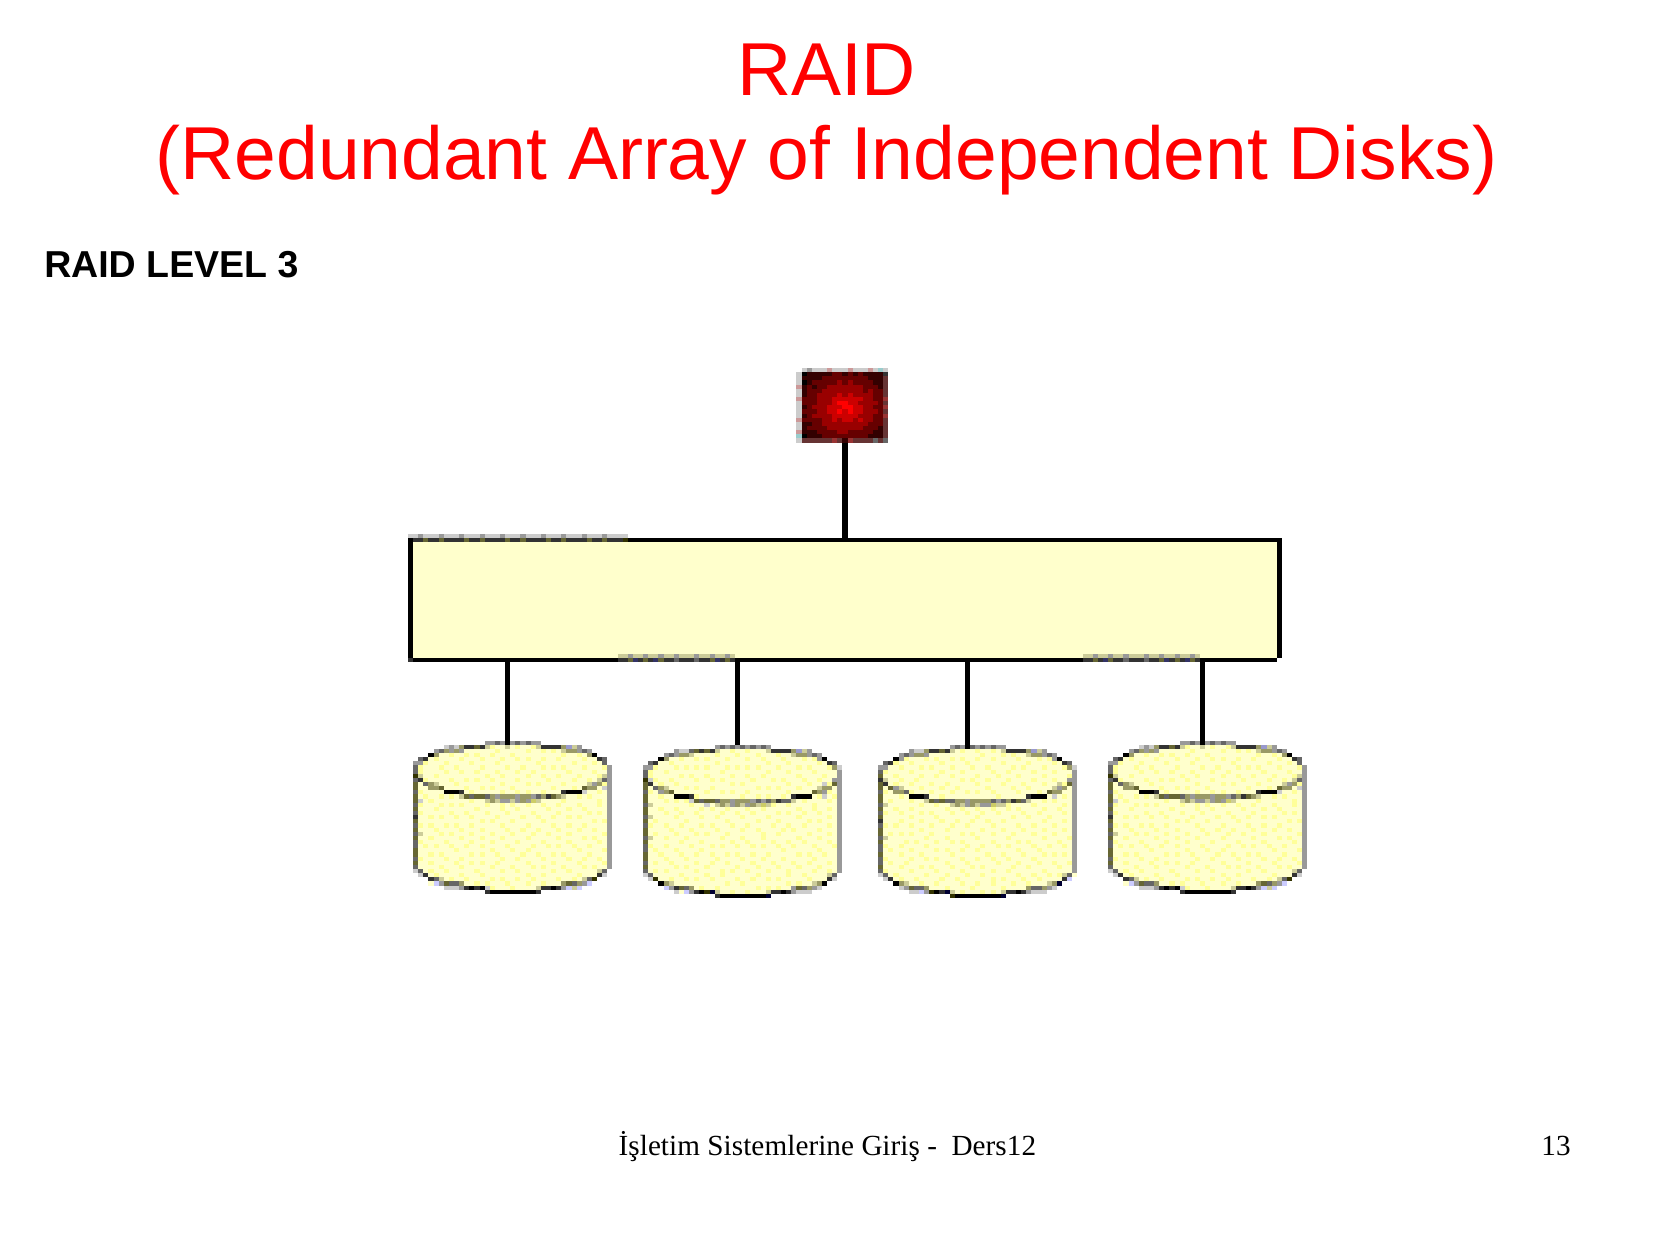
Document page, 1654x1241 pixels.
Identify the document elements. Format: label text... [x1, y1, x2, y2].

text_box RAID LEVEL 3 [29, 236, 325, 295]
picture [337, 265, 1359, 1093]
title RAID (Redundant Array of Independent Disks) [82, 15, 1571, 208]
